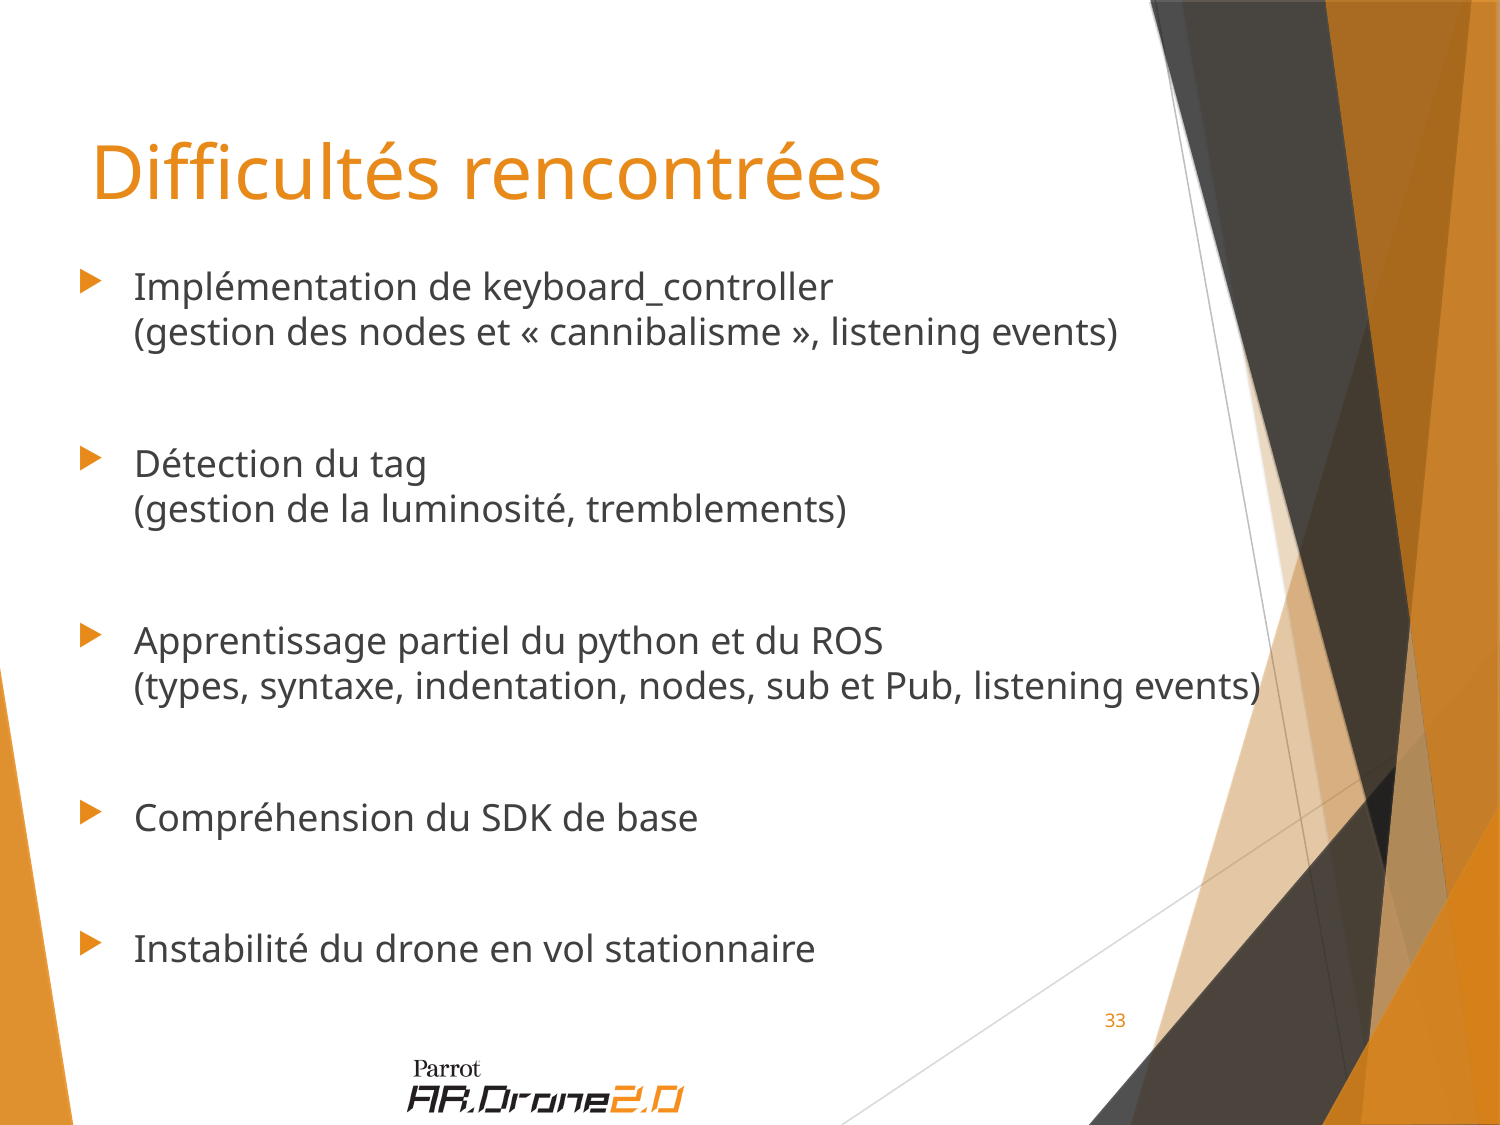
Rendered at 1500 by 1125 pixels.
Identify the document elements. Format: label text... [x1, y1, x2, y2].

list Implémentation de keyboard_controller (gestion des nodes et « cannibalisme », listening events) Détection du tag (gestion de la luminosité, tremblements) Apprentissage partiel du python et du ROS (types, syntaxe, indentation, nodes, sub et Pub, listening events) Compréhension du SDK de base Instabilité du drone en vol stationnaire [62, 255, 1435, 1125]
slide_number <numéro> [1057, 991, 1142, 1051]
title Difficultés rencontrées [75, 117, 1425, 255]
